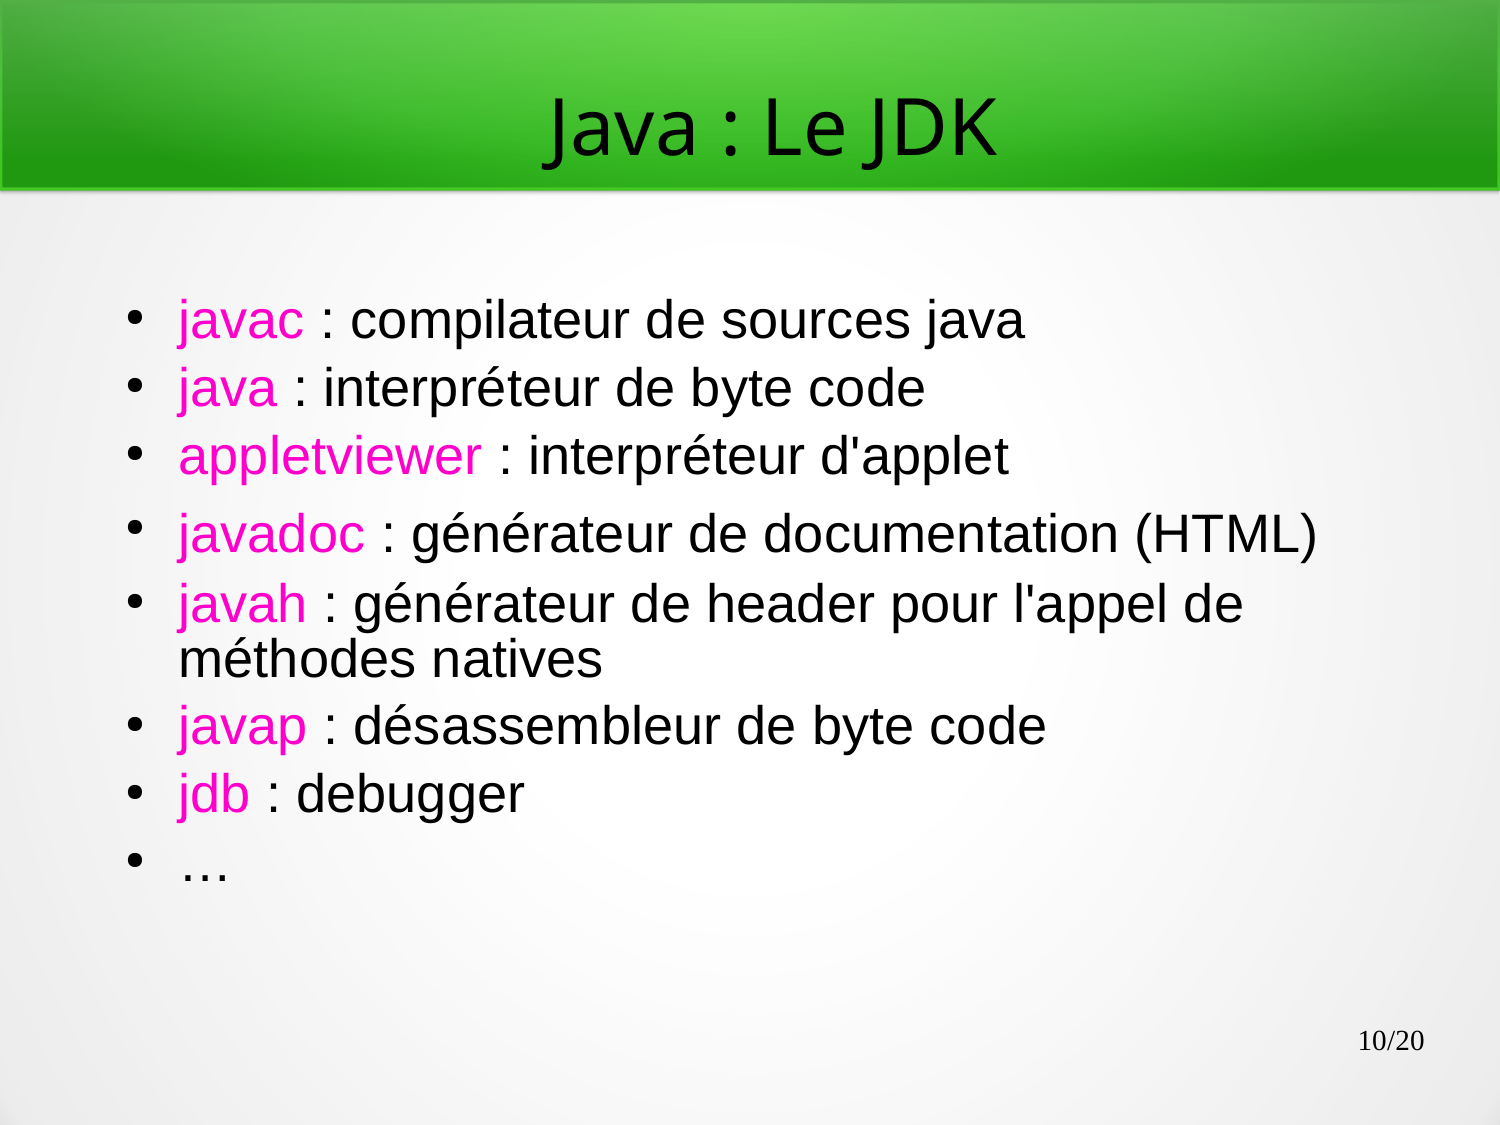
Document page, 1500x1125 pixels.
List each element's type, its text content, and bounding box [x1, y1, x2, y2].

list javac : compilateur de sources java java : interpréteur de byte code appletviewer : interpréteur d'applet javadoc : générateur de documentation (HTML)‏ javah : générateur de header pour l'appel de méthodes natives javap : désassembleur de byte code jdb : debugger … [92, 287, 1406, 1063]
text_box Java : Le JDK [135, 62, 1411, 187]
